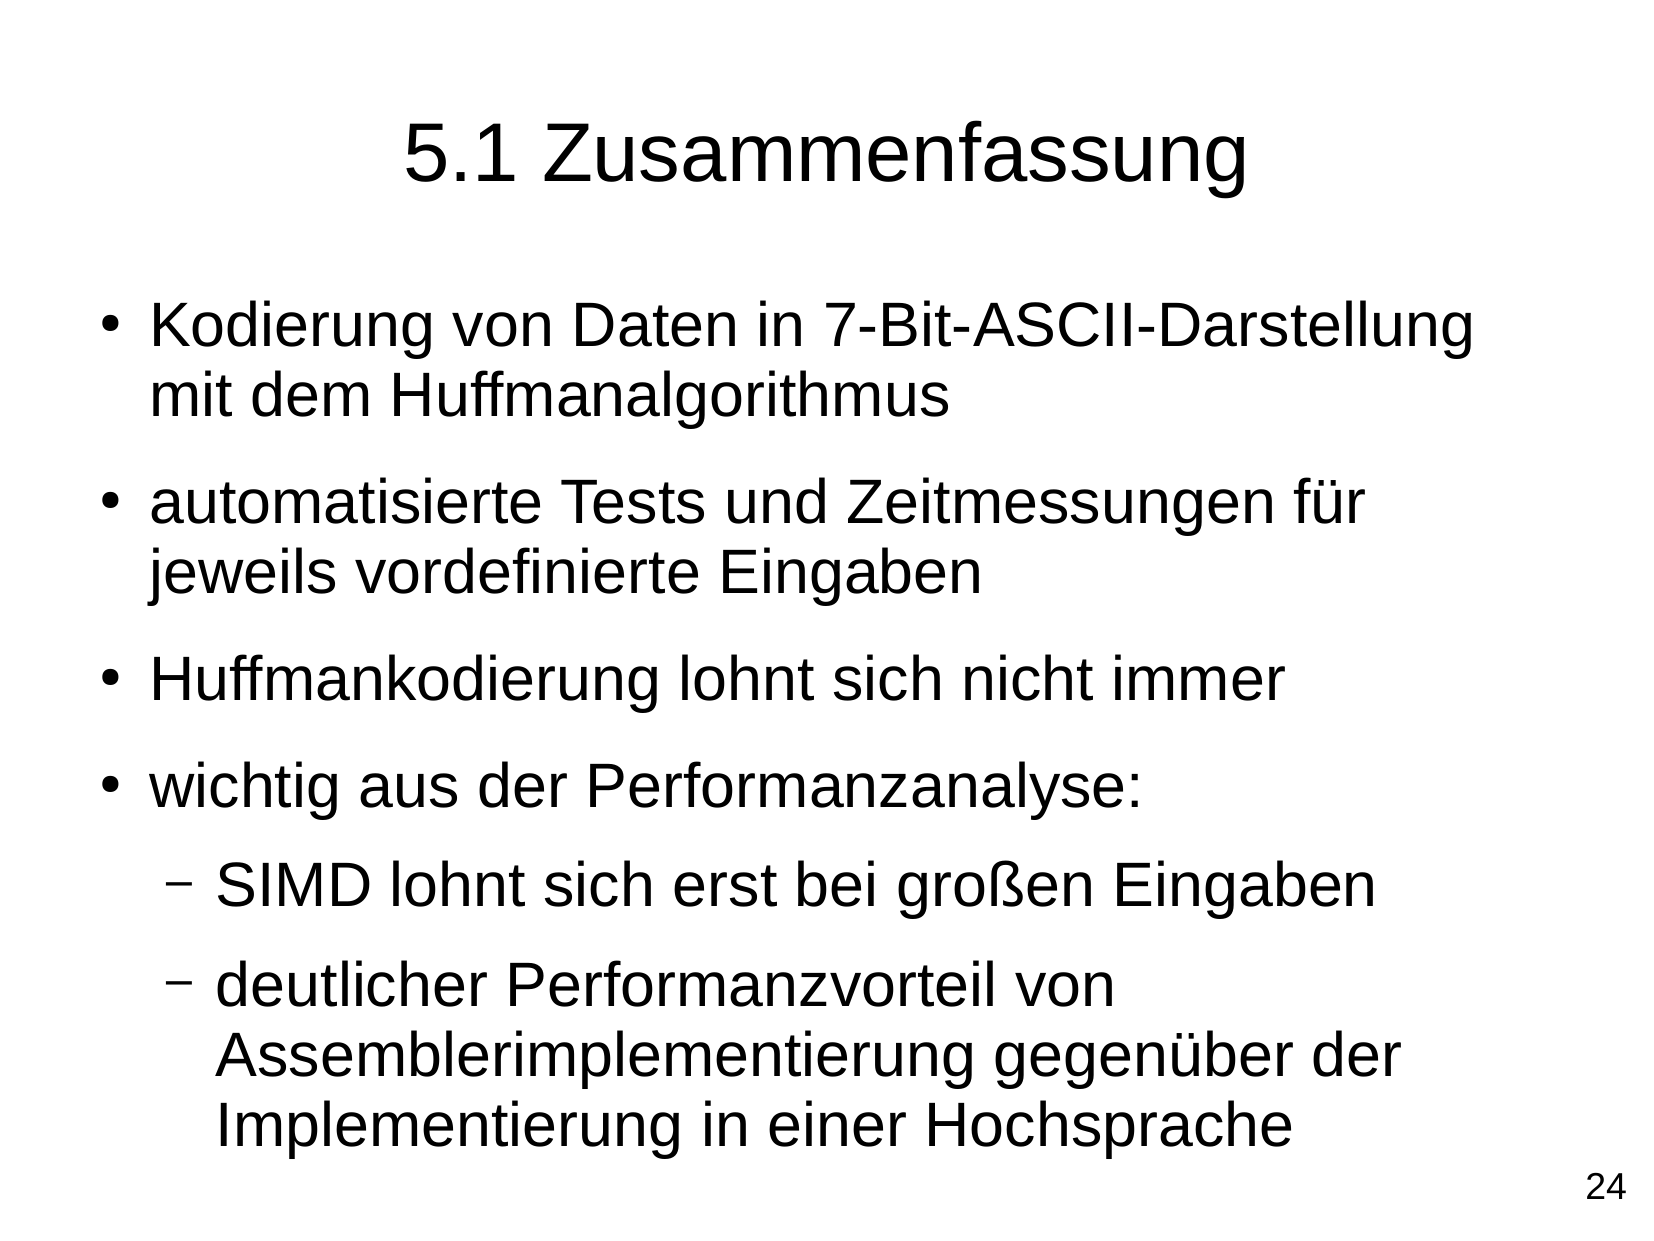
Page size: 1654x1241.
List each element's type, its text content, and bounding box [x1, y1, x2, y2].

text_box <number> [1259, 1158, 1642, 1229]
list Kodierung von Daten in 7-Bit-ASCII-Darstellung mit dem Huffmanalgorithmus automatisierte Tests und Zeitmessungen für jeweils vordefinierte Eingaben Huffmankodierung lohnt sich nicht immer wichtig aus der Performanzanalyse: SIMD lohnt sich erst bei großen Eingaben deutlicher Performanzvorteil von Assemblerimplementierung gegenüber der Implementierung in einer Hochsprache [82, 290, 1571, 1166]
title 5.1 Zusammenfassung [82, 49, 1571, 257]
